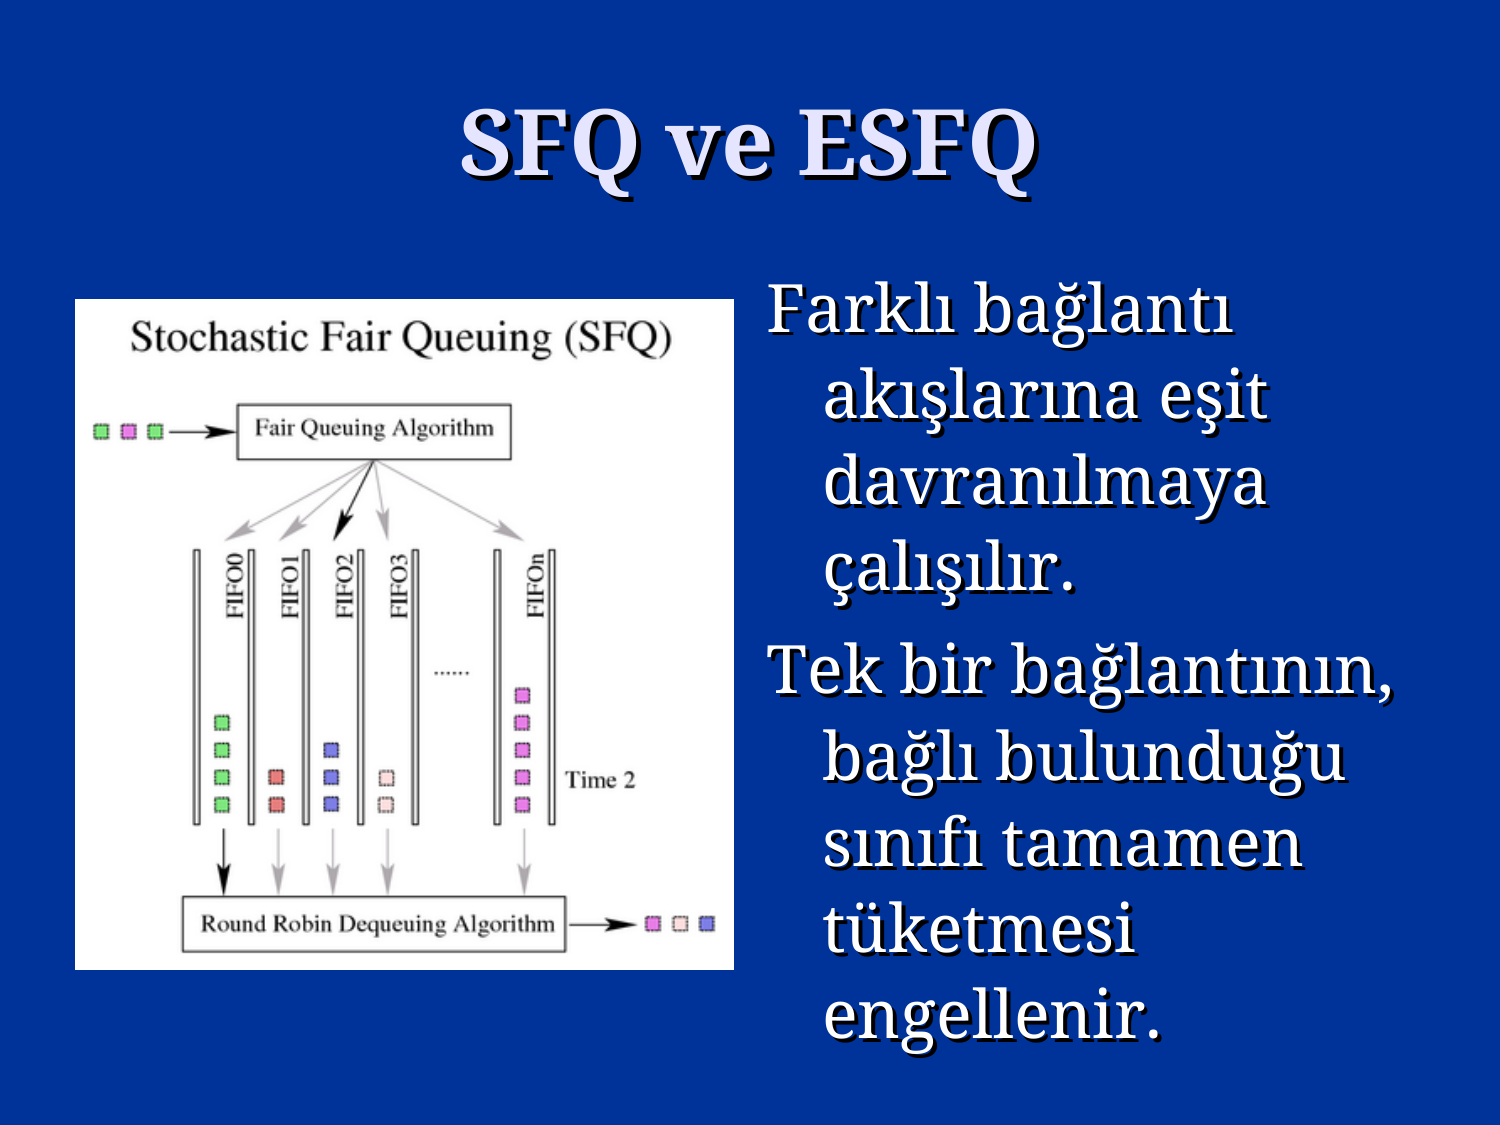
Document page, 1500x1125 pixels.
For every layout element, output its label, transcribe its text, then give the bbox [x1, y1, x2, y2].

picture [75, 299, 734, 970]
title SFQ ve ESFQ [75, 31, 1425, 246]
list Farklı bağlantı akışlarına eşit davranılmaya çalışılır. Tek bir bağlantının, bağlı bulunduğu sınıfı tamamen tüketmesi engellenir. [766, 263, 1426, 1037]
